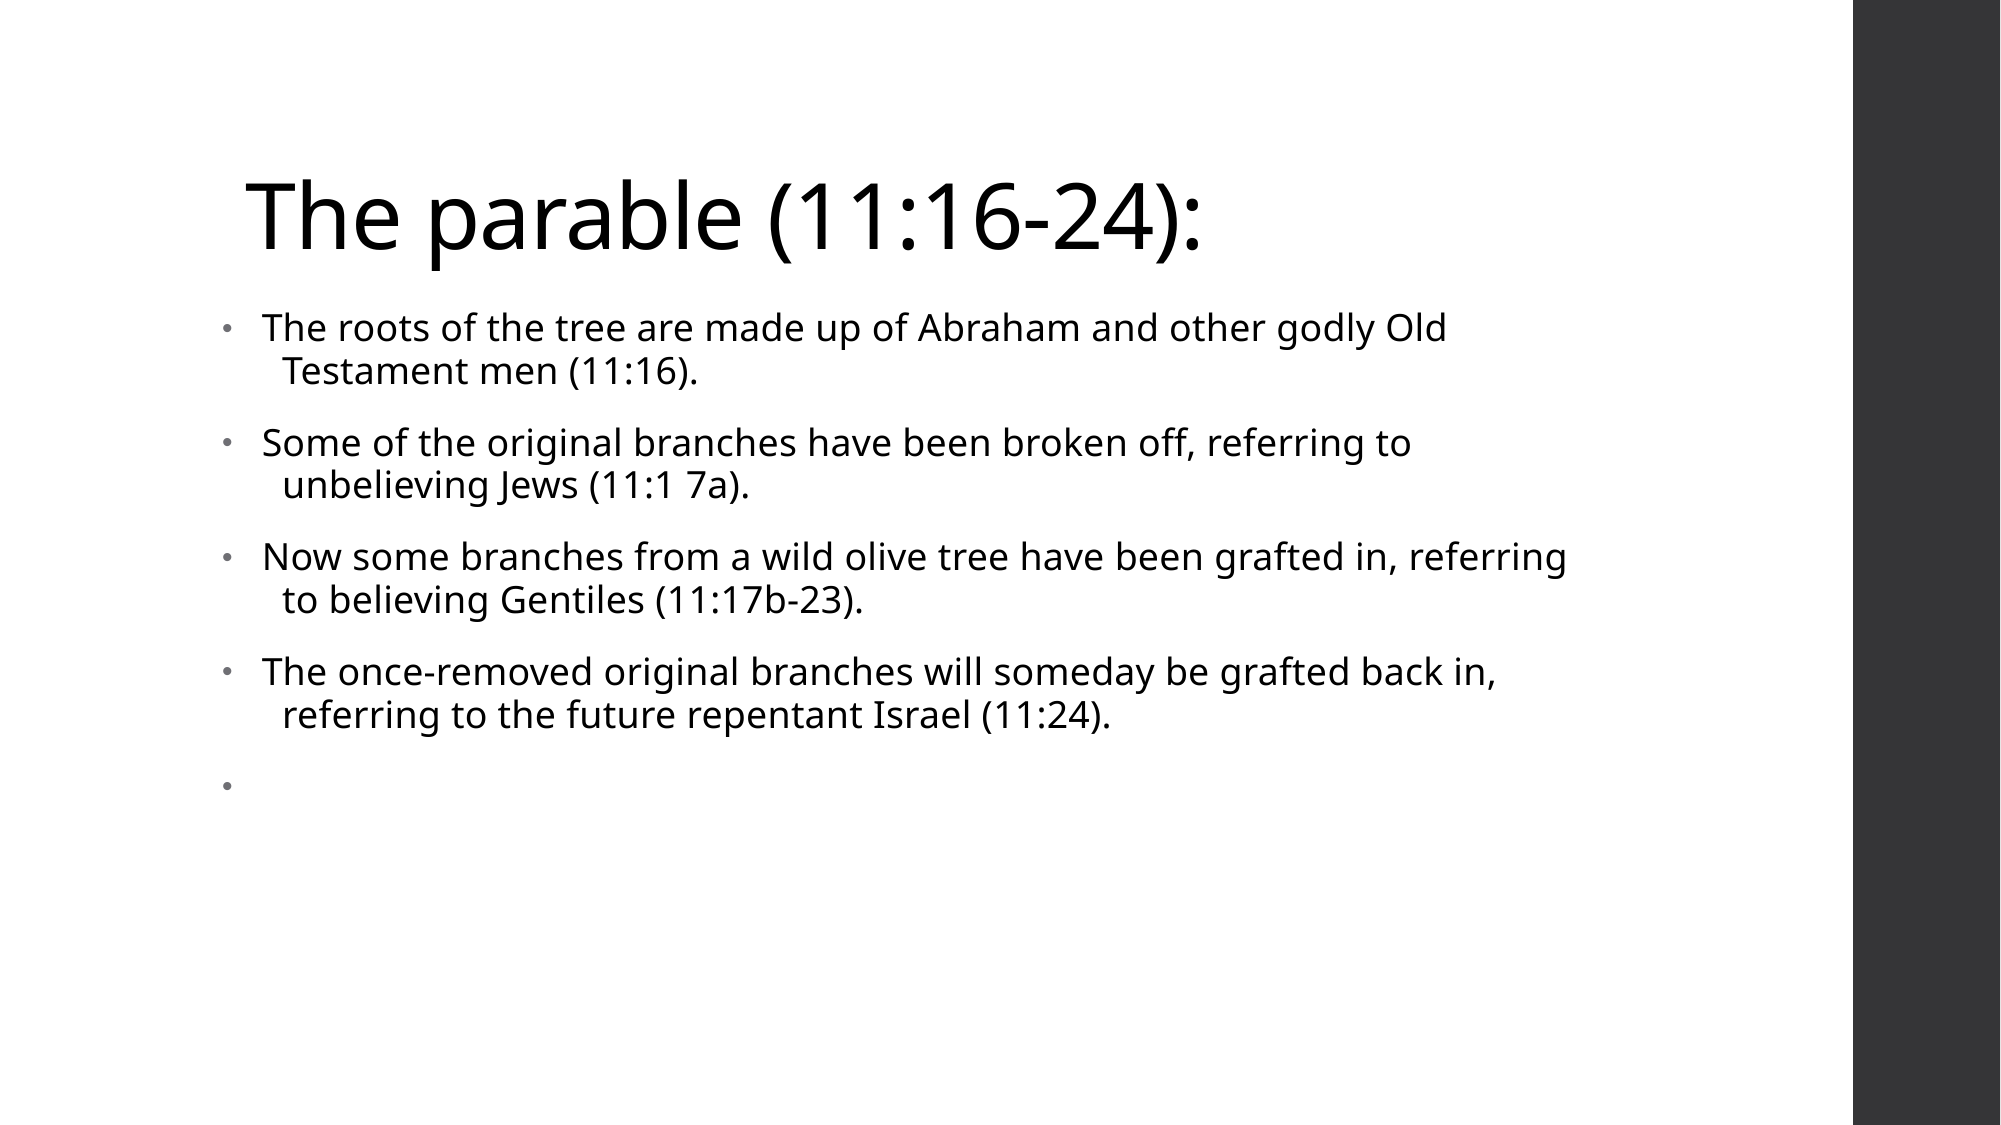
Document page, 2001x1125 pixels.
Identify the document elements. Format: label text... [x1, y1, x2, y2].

title The parable (11:16-24): [206, 60, 1797, 278]
list The roots of the tree are made up of Abraham and other godly Old Testament men (11:16). Some of the original branches have been broken off, referring to unbelieving Jews (11:1 7a). Now some branches from a wild olive tree have been grafted in, referring to believing Gentiles (11:17b-23). The once-removed original branches will someday be grafted back in, referring to the future repentant Israel (11:24). [206, 299, 1617, 1014]
